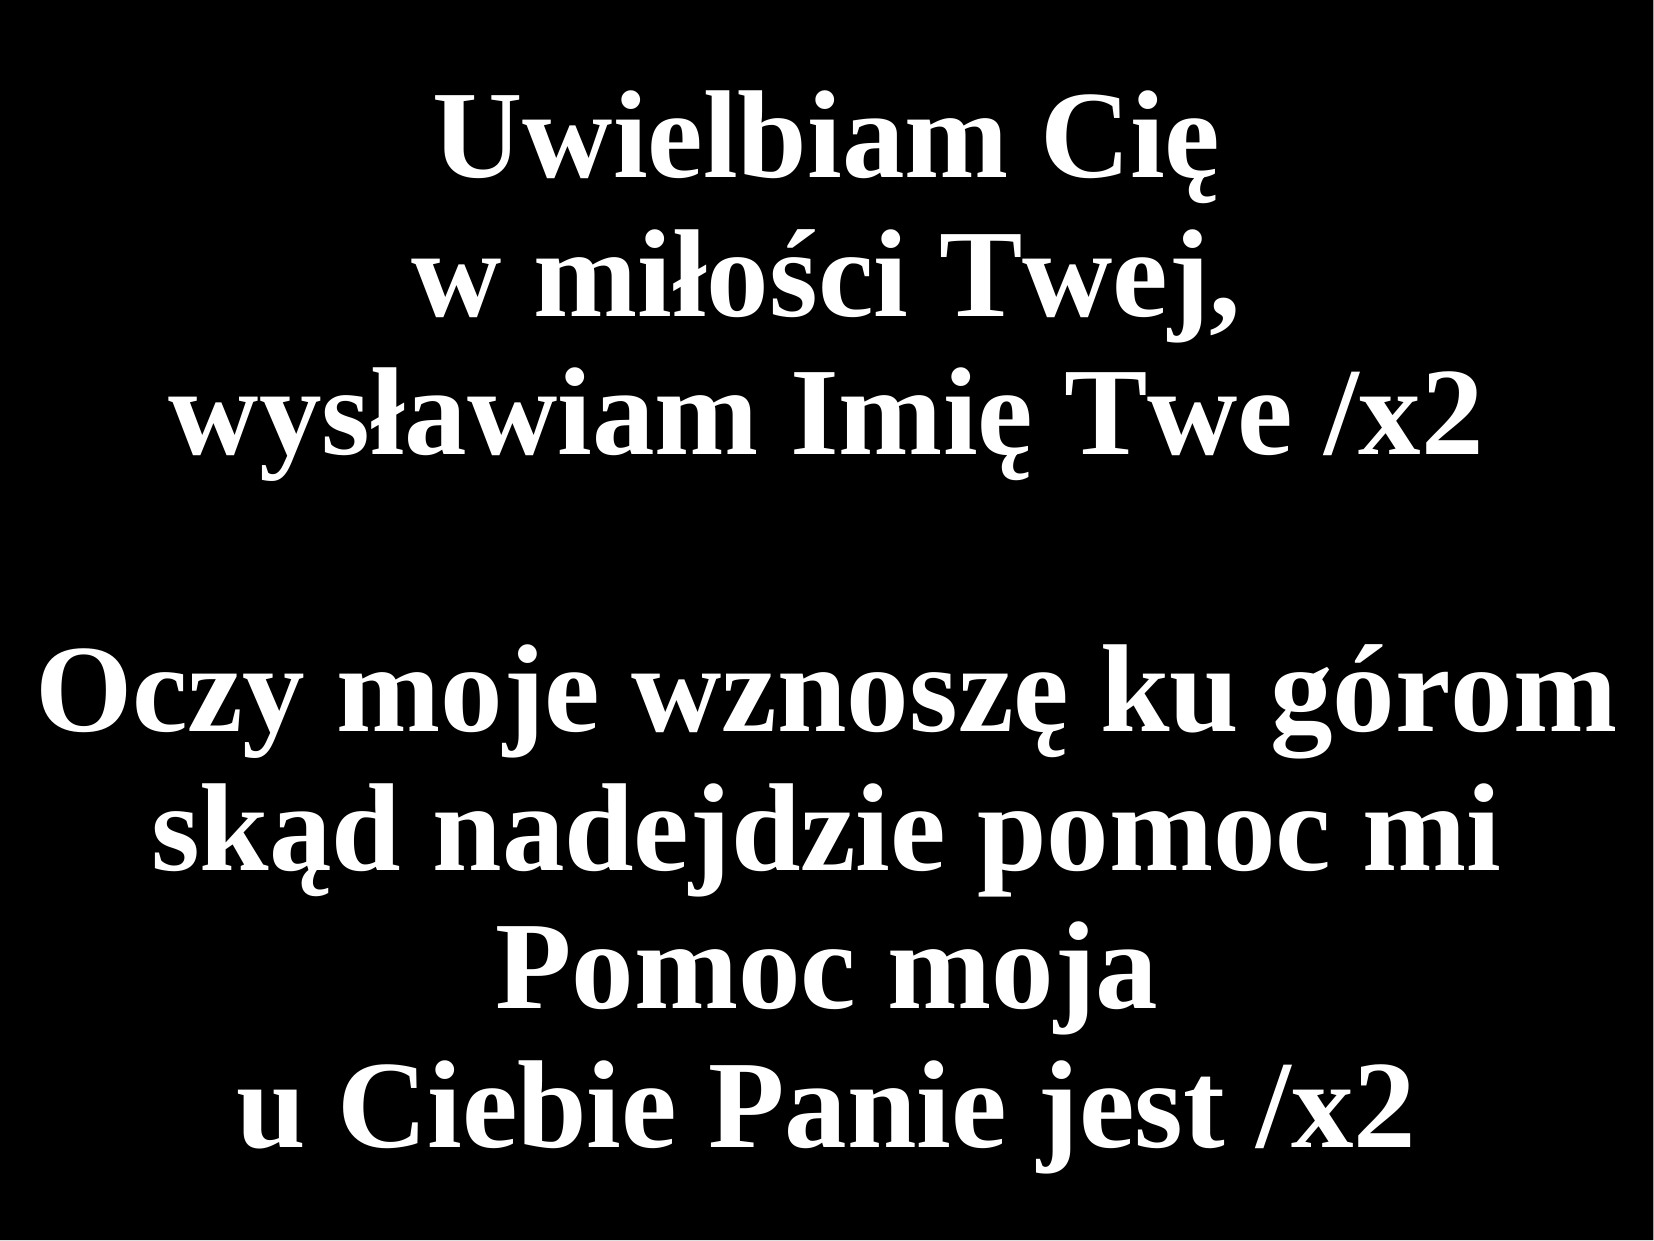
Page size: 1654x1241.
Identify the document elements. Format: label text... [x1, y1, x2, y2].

title Uwielbiam Cię w miłości Twej, wysławiam Imię Twe /x2 Oczy moje wznoszę ku górom skąd nadejdzie pomoc mi Pomoc moja u Ciebie Panie jest /x2 [0, 0, 1654, 1241]
